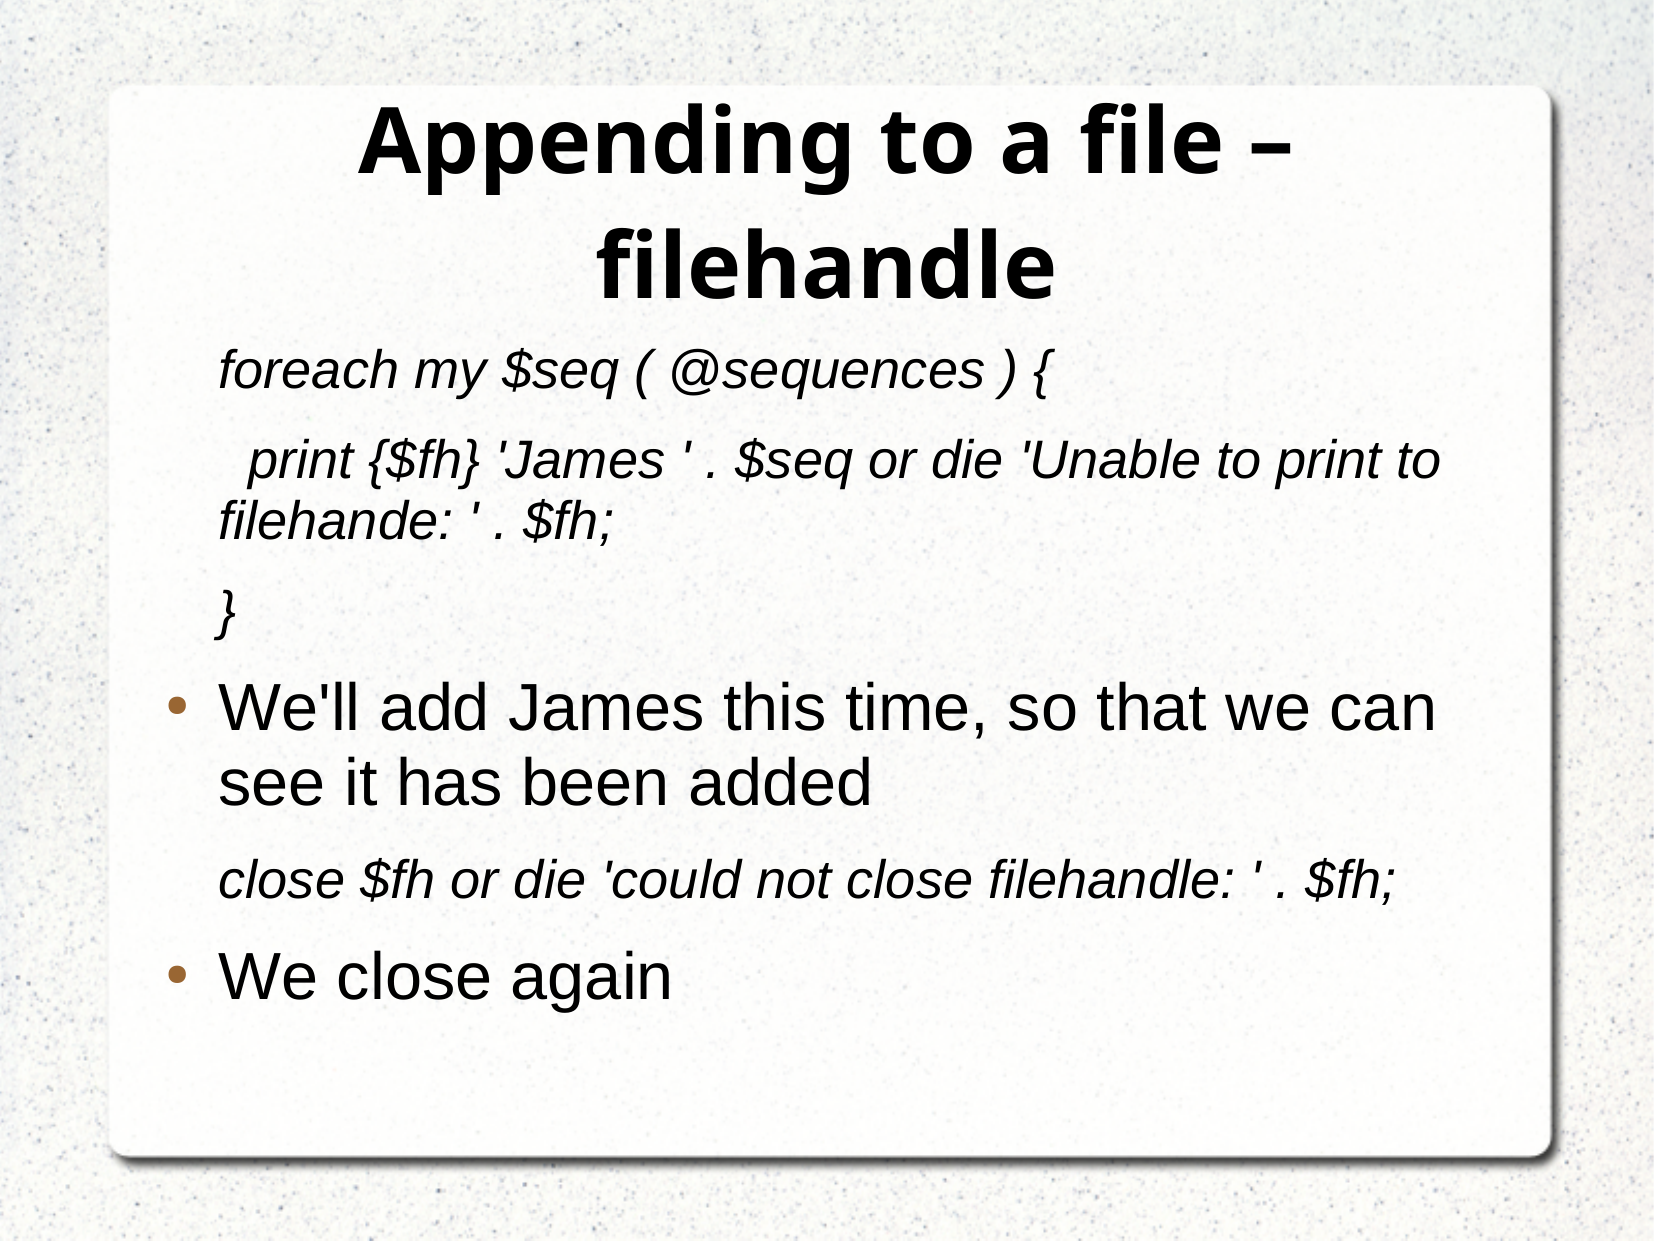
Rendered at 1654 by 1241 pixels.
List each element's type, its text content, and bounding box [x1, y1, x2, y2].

title Appending to a file – filehandle [118, 96, 1536, 304]
list foreach my $seq ( @sequences ) { print {$fh} 'James ' . $seq or die 'Unable to print to filehande: ' . $fh; } We'll add James this time, so that we can see it has been added close $fh or die 'could not close filehandle: ' . $fh; We close again [147, 339, 1506, 1014]
picture [0, 0, 1654, 1241]
